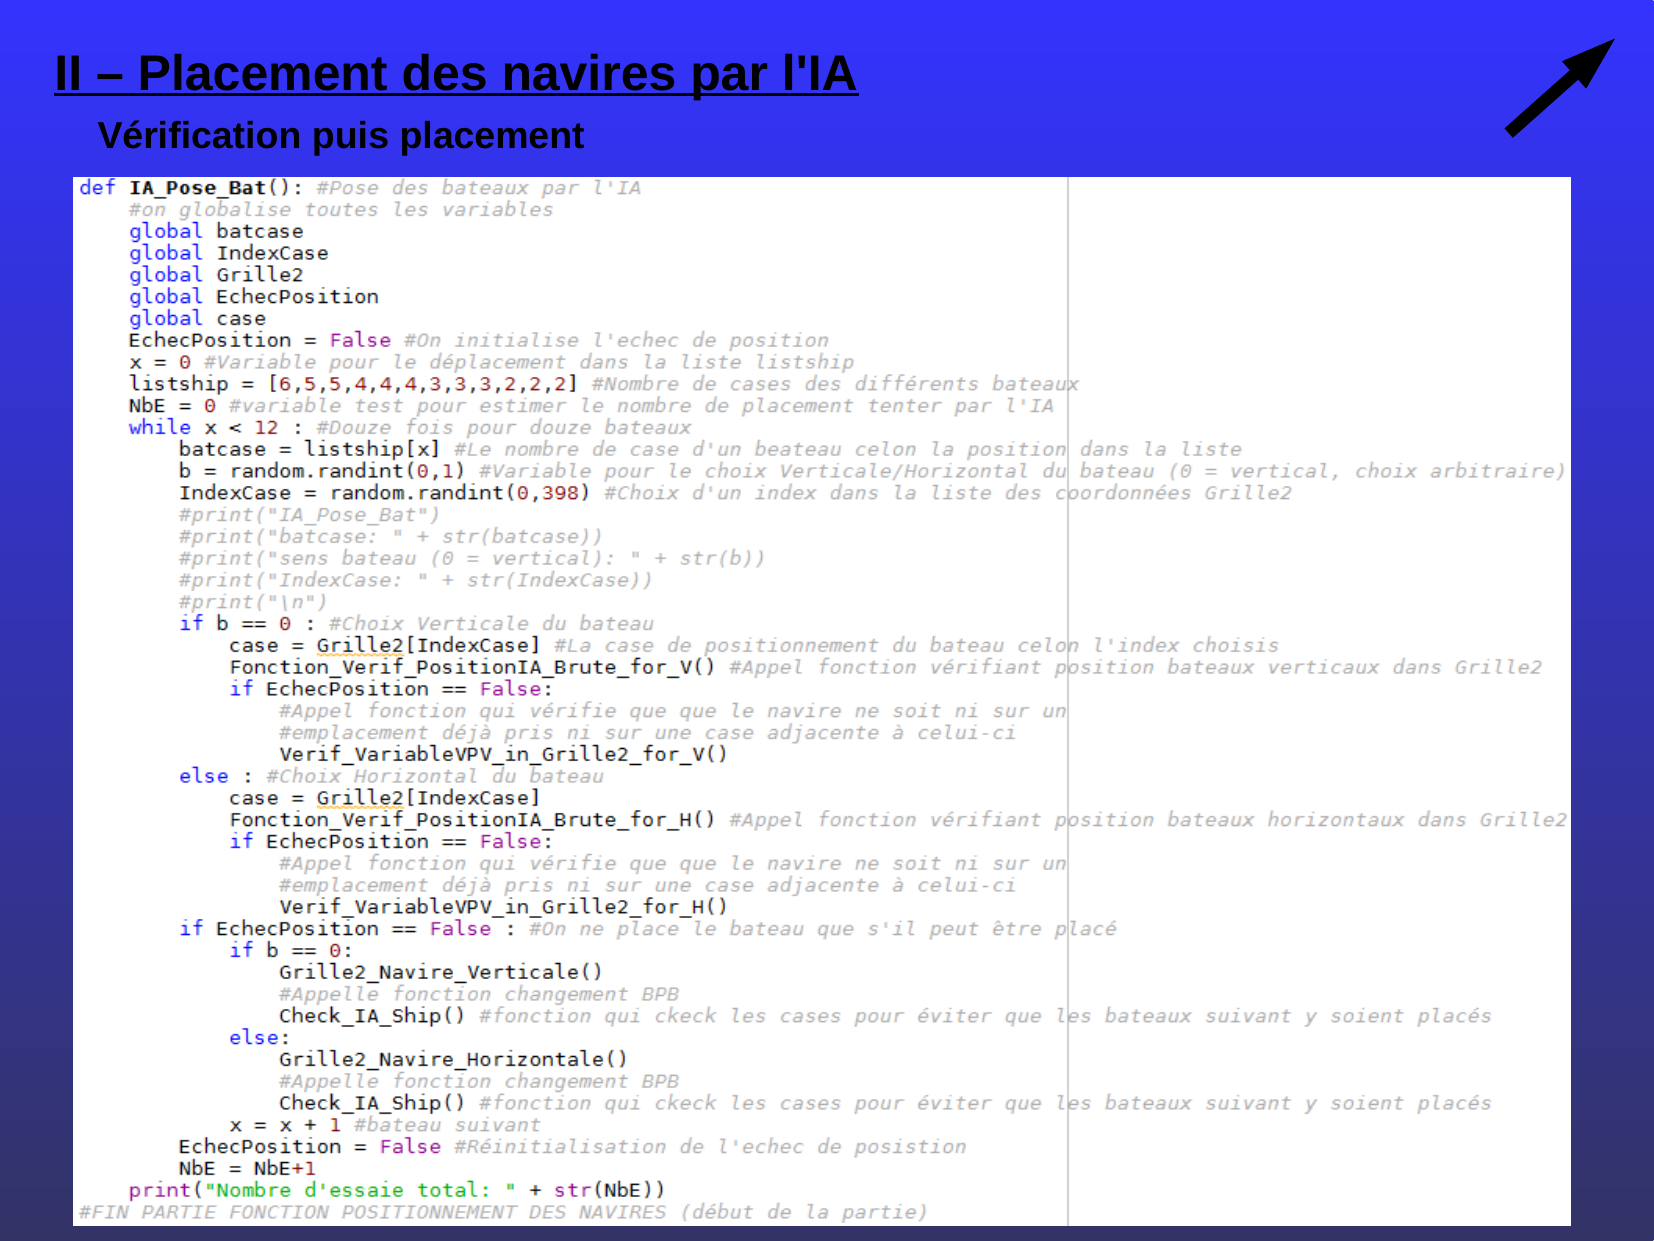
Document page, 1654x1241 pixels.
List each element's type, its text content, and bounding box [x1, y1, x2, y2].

text_box II – Placement des navires par l'IA [39, 37, 874, 110]
picture [73, 177, 1571, 1226]
text_box Vérification puis placement [82, 107, 601, 166]
